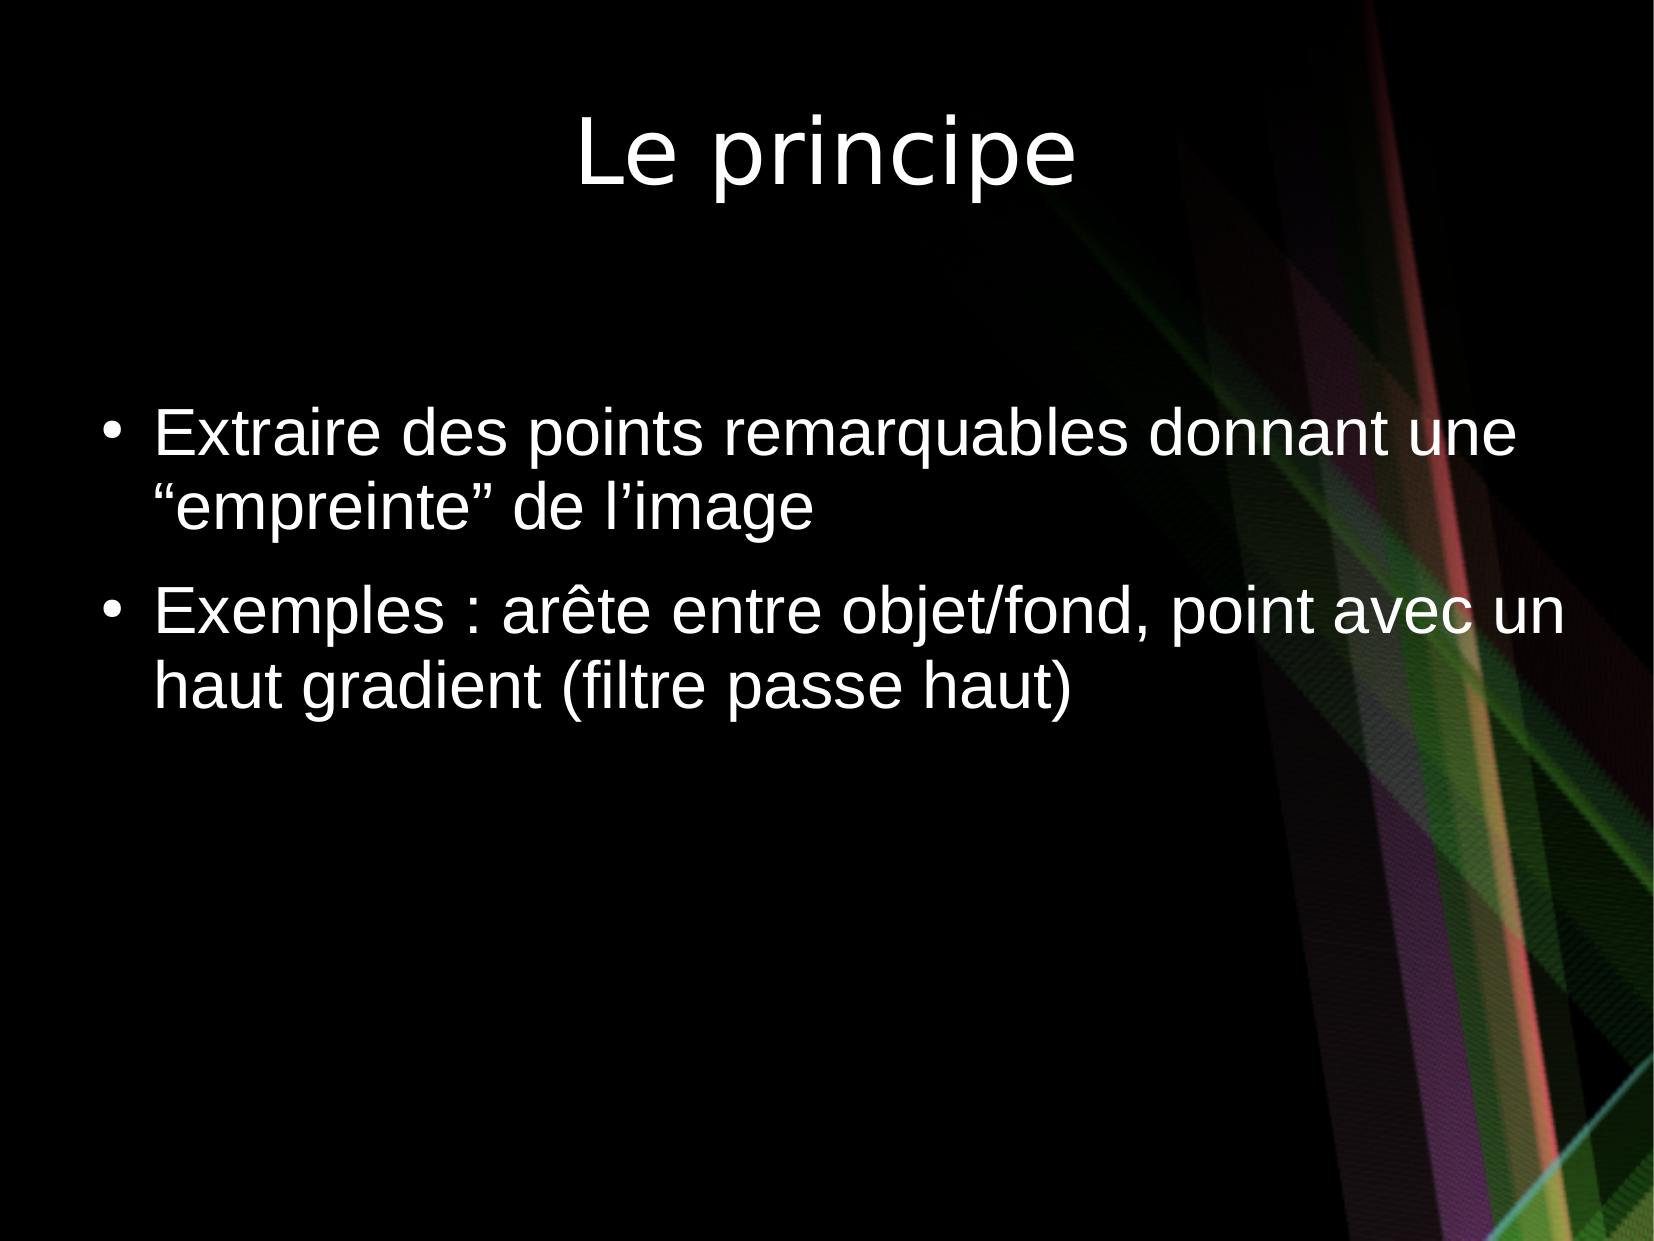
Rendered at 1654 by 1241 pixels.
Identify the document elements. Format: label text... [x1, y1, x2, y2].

picture [0, 0, 1654, 1241]
title Le principe [82, 49, 1571, 257]
list Extraire des points remarquables donnant une “empreinte” de l’image Exemples : arête entre objet/fond, point avec un haut gradient (filtre passe haut) [82, 290, 1571, 1010]
